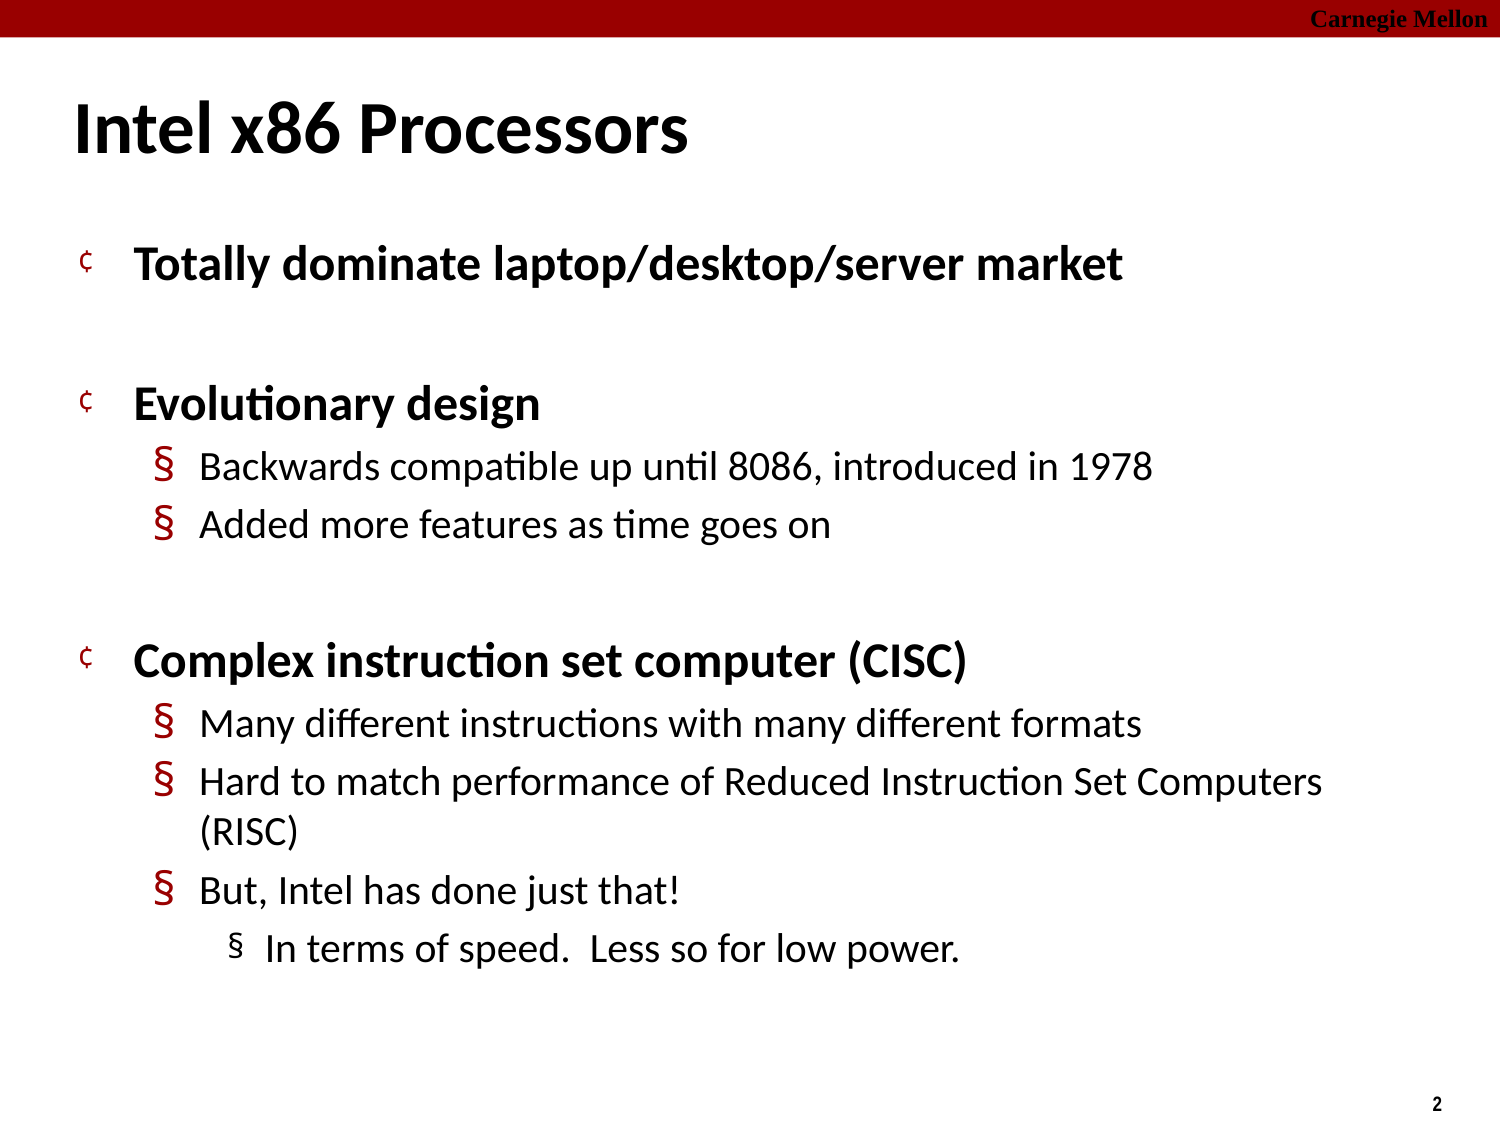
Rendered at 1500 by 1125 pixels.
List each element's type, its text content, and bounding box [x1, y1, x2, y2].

title Intel x86 Processors [58, 71, 1304, 197]
list Totally dominate laptop/desktop/server market Evolutionary design Backwards compatible up until 8086, introduced in 1978 Added more features as time goes on Complex instruction set computer (CISC) Many different instructions with many different formats Hard to match performance of Reduced Instruction Set Computers (RISC) But, Intel has done just that! In terms of speed. Less so for low power. [62, 223, 1358, 1040]
